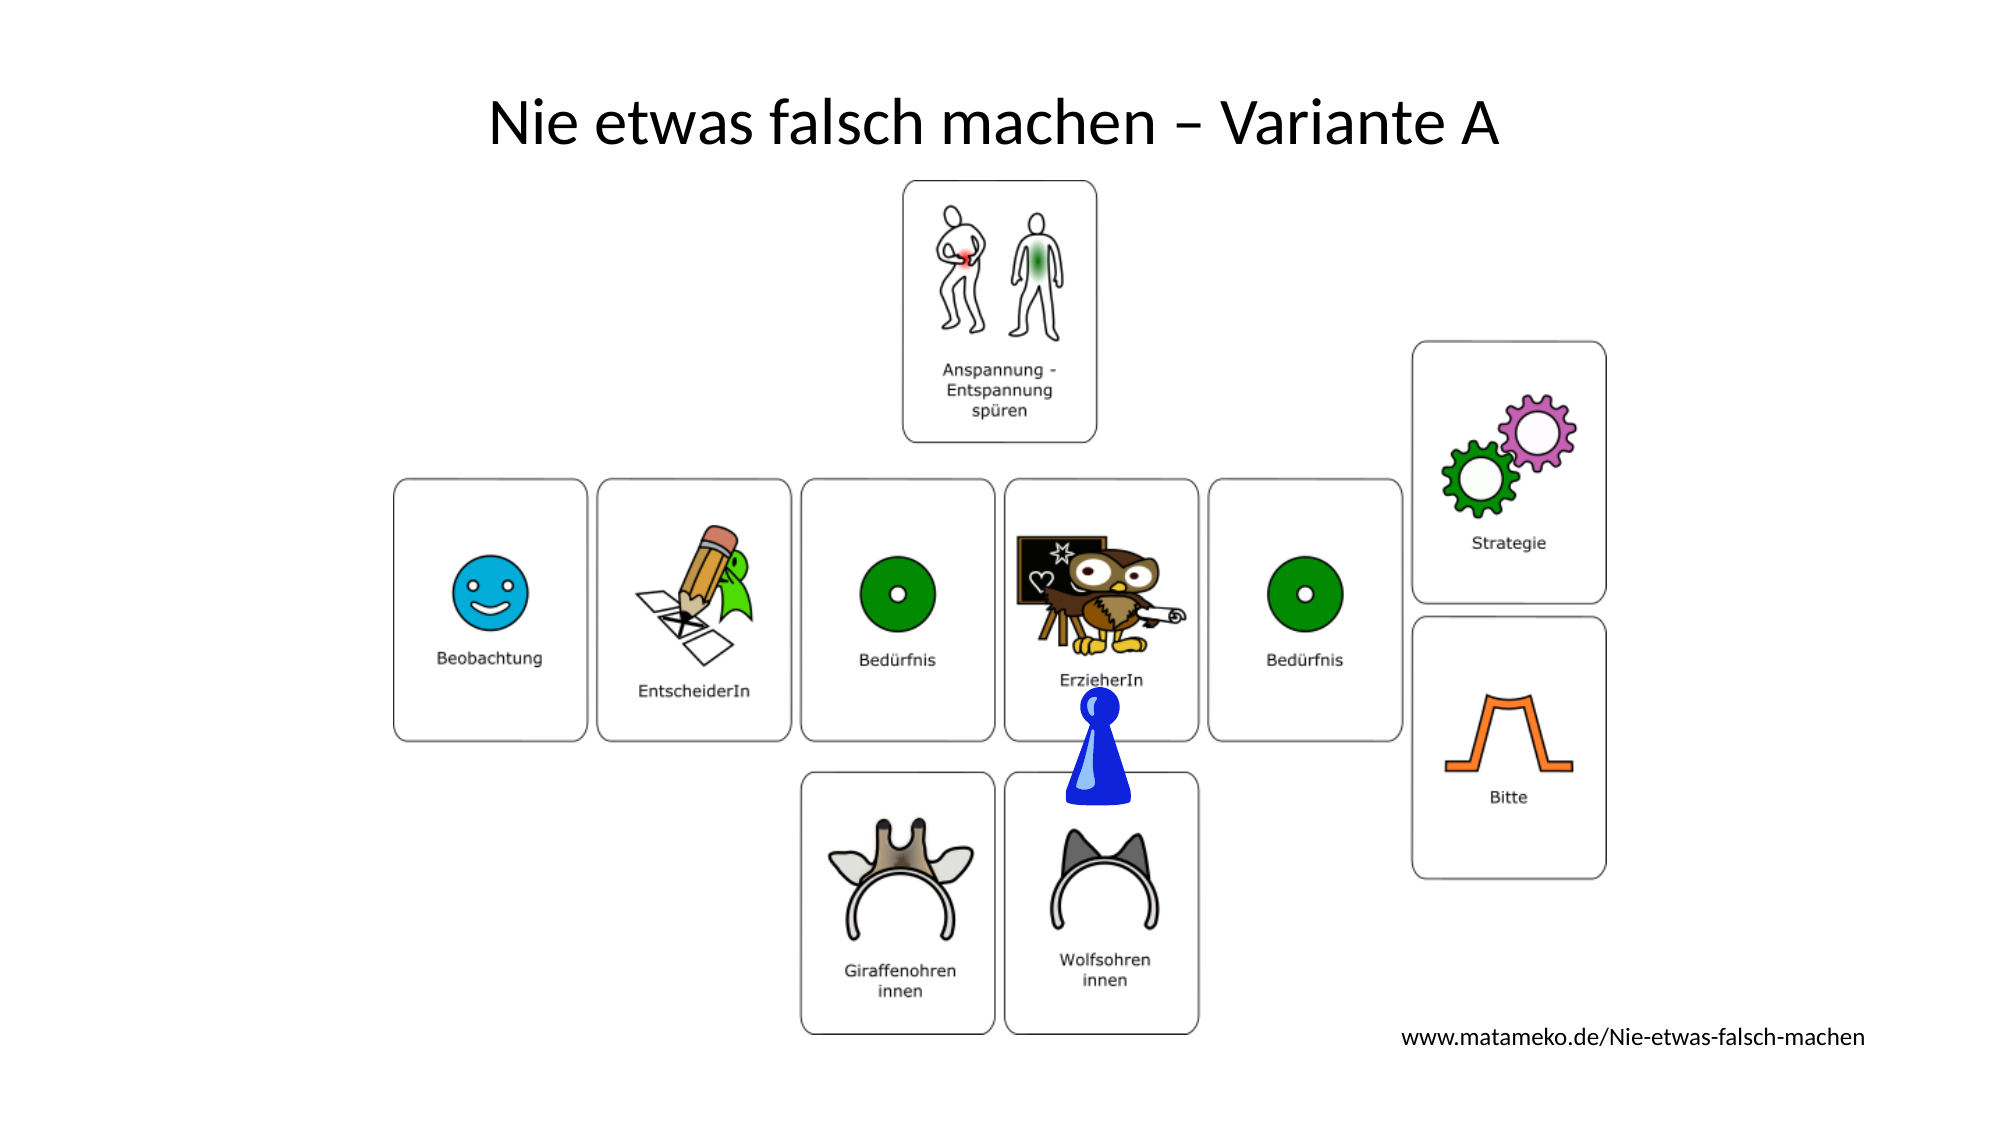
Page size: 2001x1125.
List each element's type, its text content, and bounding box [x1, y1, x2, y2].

text_box [1065, 687, 1131, 806]
picture [393, 180, 1607, 1035]
text_box Nie etwas falsch machen – Variante A [473, 70, 1527, 167]
text_box www.matameko.de/Nie-etwas-falsch-machen [1386, 1013, 1882, 1058]
